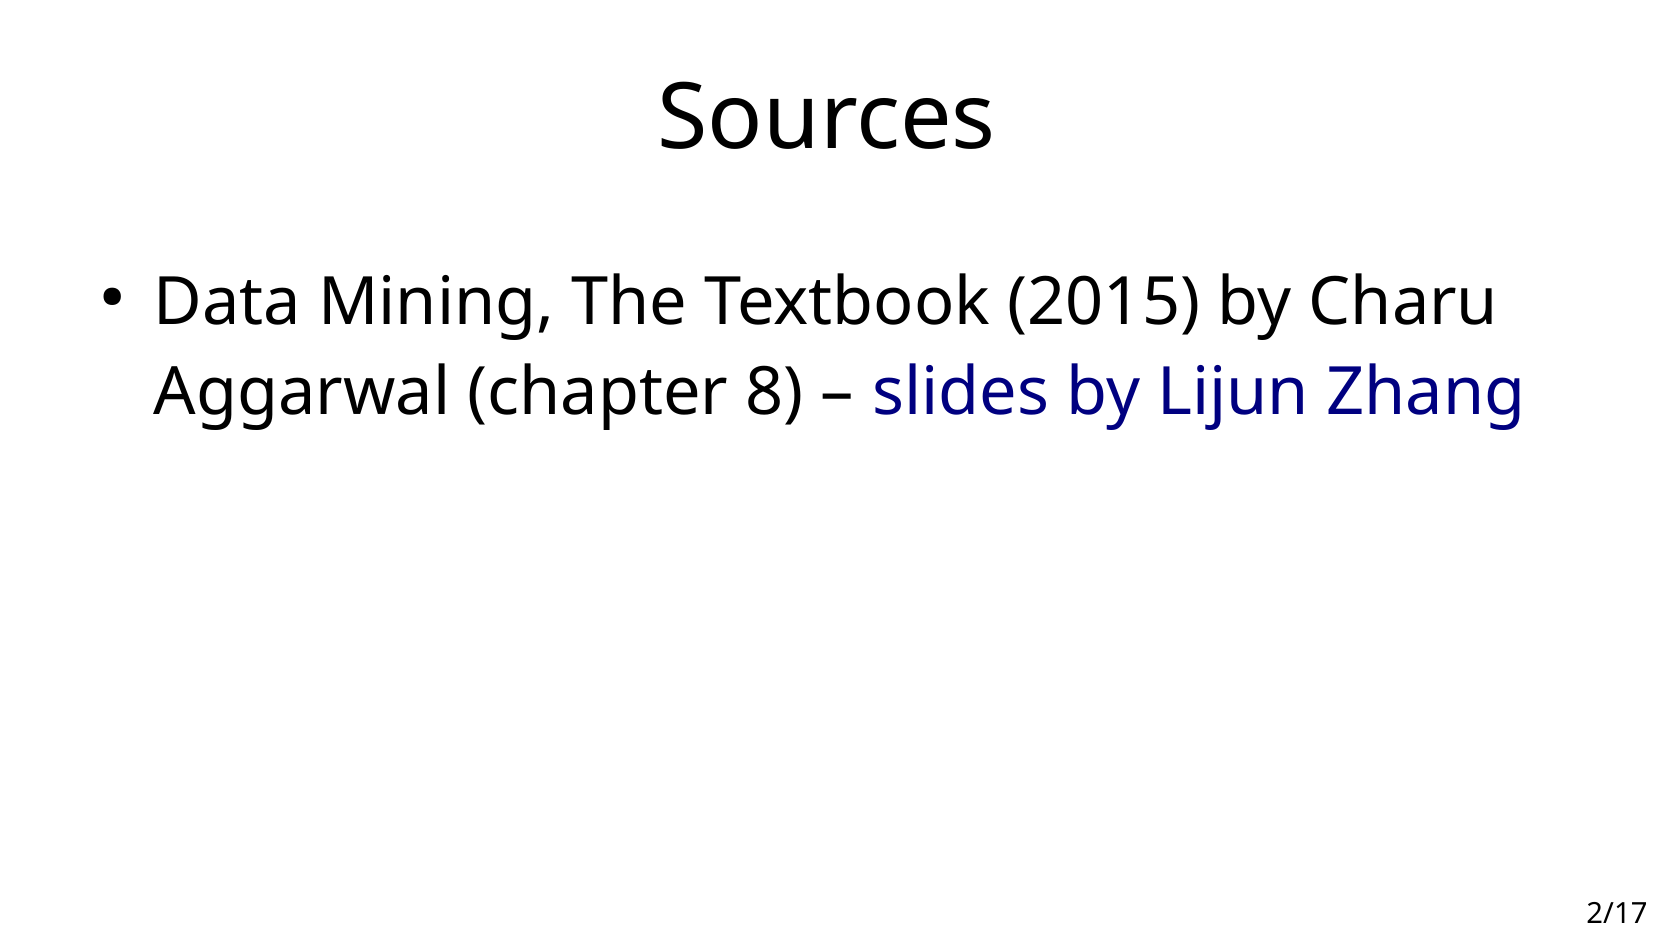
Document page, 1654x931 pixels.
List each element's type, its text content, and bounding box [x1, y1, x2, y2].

list Data Mining, The Textbook (2015) by Charu Aggarwal (chapter 8) – slides by Lijun Zhang [82, 253, 1571, 793]
title Sources [82, 1, 1571, 226]
